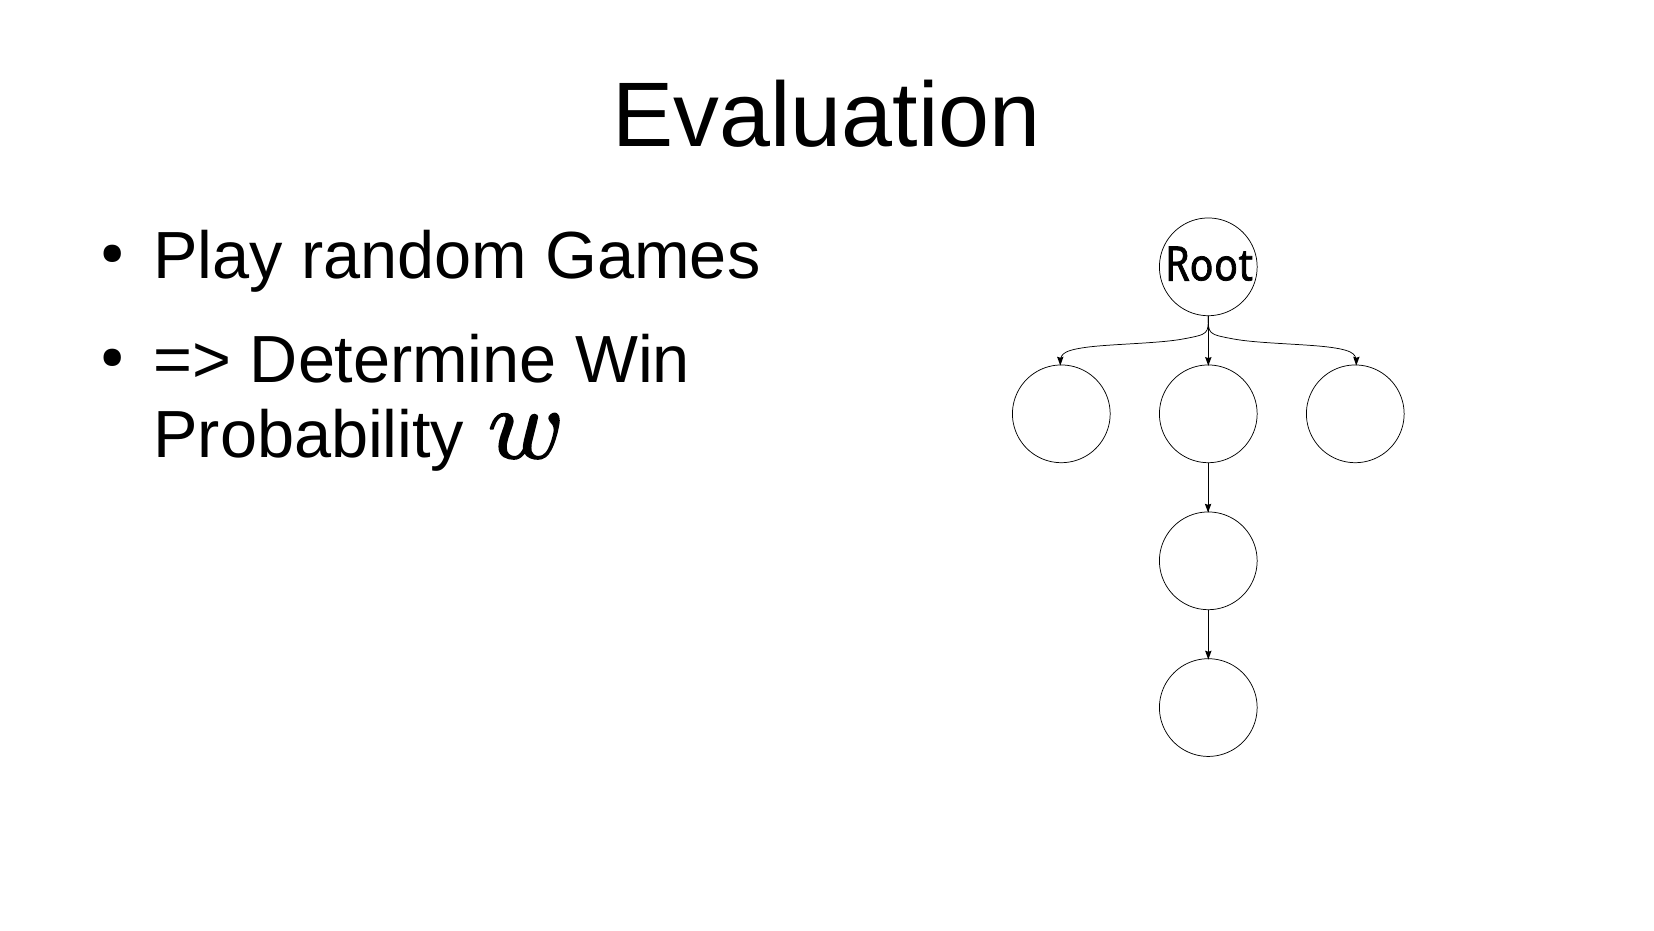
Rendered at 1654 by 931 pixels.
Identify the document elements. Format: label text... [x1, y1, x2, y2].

picture [1011, 217, 1405, 758]
title Evaluation [82, 37, 1571, 193]
list Play random Games => Determine Win Probability [82, 217, 809, 758]
picture [487, 412, 563, 460]
